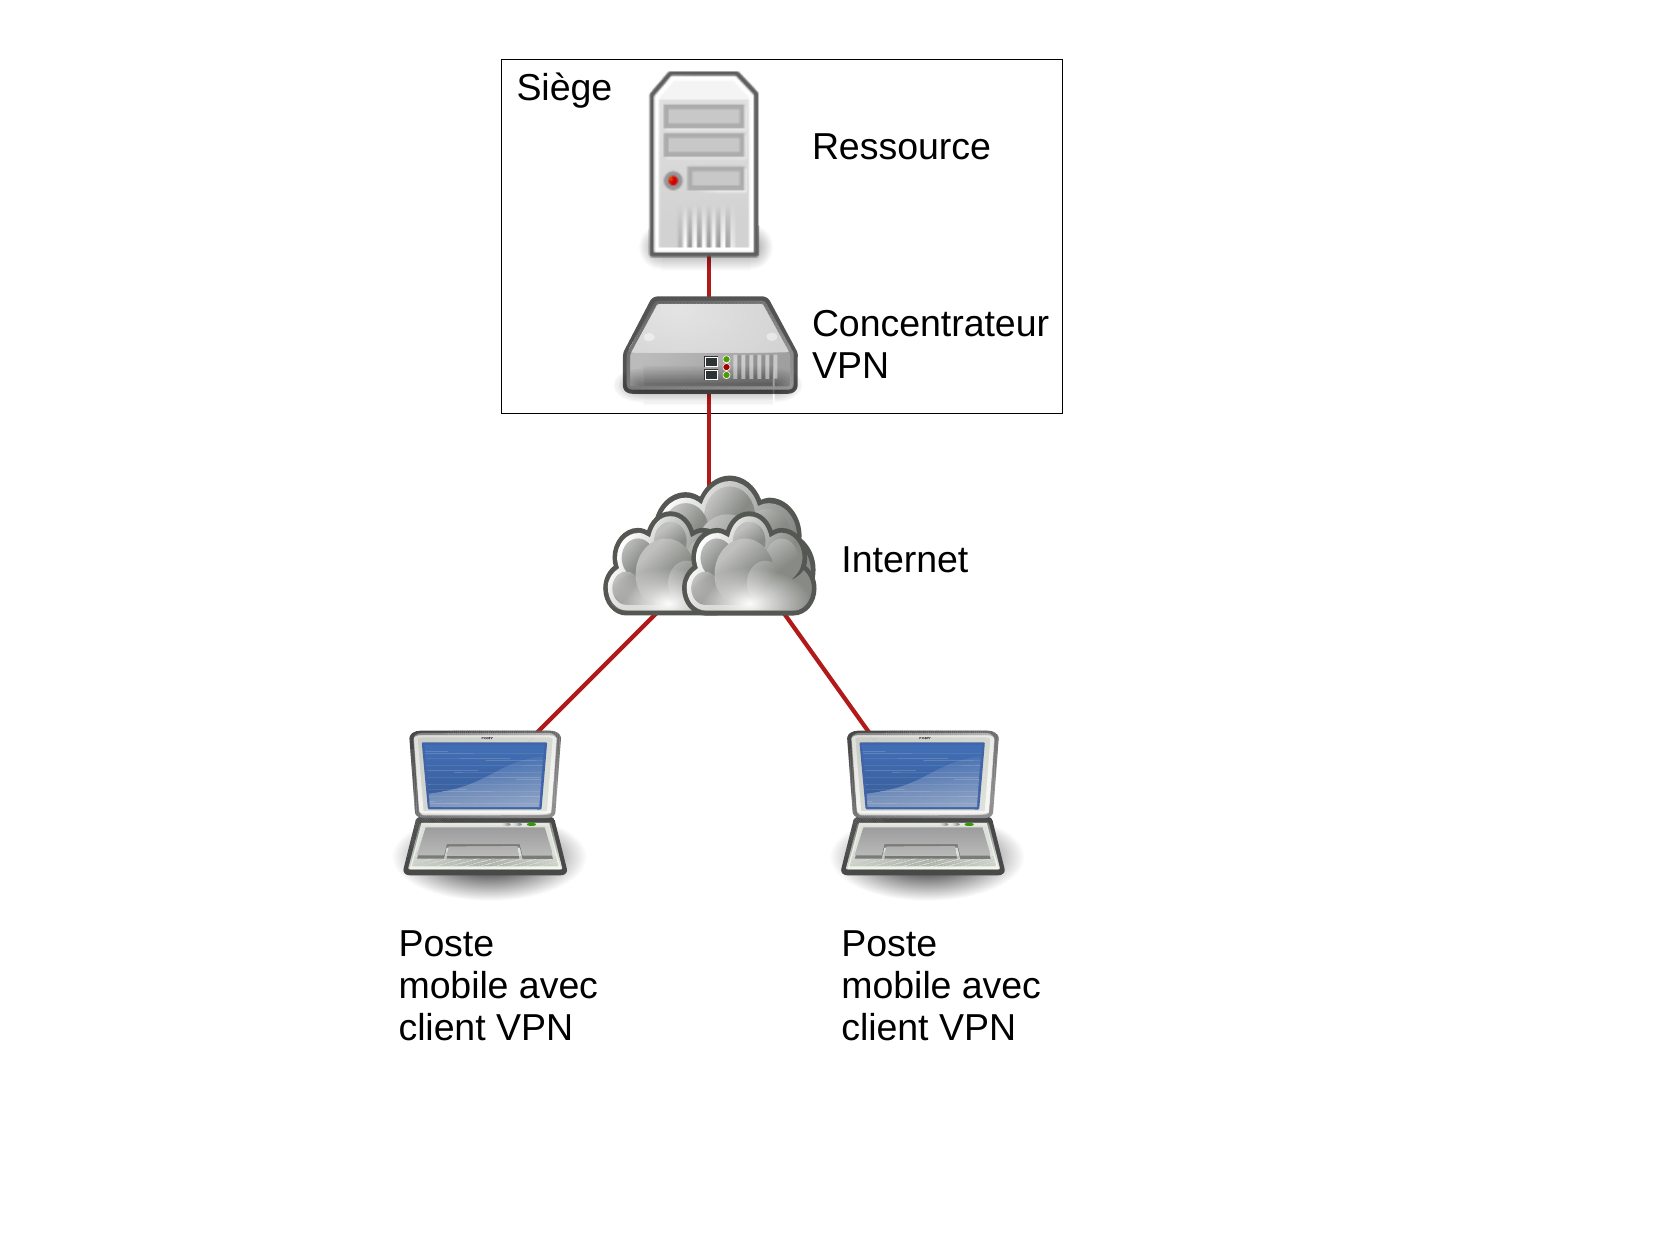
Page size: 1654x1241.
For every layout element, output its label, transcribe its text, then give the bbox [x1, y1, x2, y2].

text_box Ressource [816, 118, 1093, 178]
text_box Concentrateur VPN [810, 295, 1093, 397]
text_box Poste mobile avec client VPN [826, 915, 1063, 1060]
text_box Siège [501, 59, 602, 119]
picture [602, 58, 816, 438]
picture [389, 711, 591, 913]
picture [826, 711, 1029, 913]
text_box Internet [827, 531, 1004, 591]
picture [590, 442, 827, 680]
text_box Poste mobile avec client VPN [383, 915, 621, 1060]
